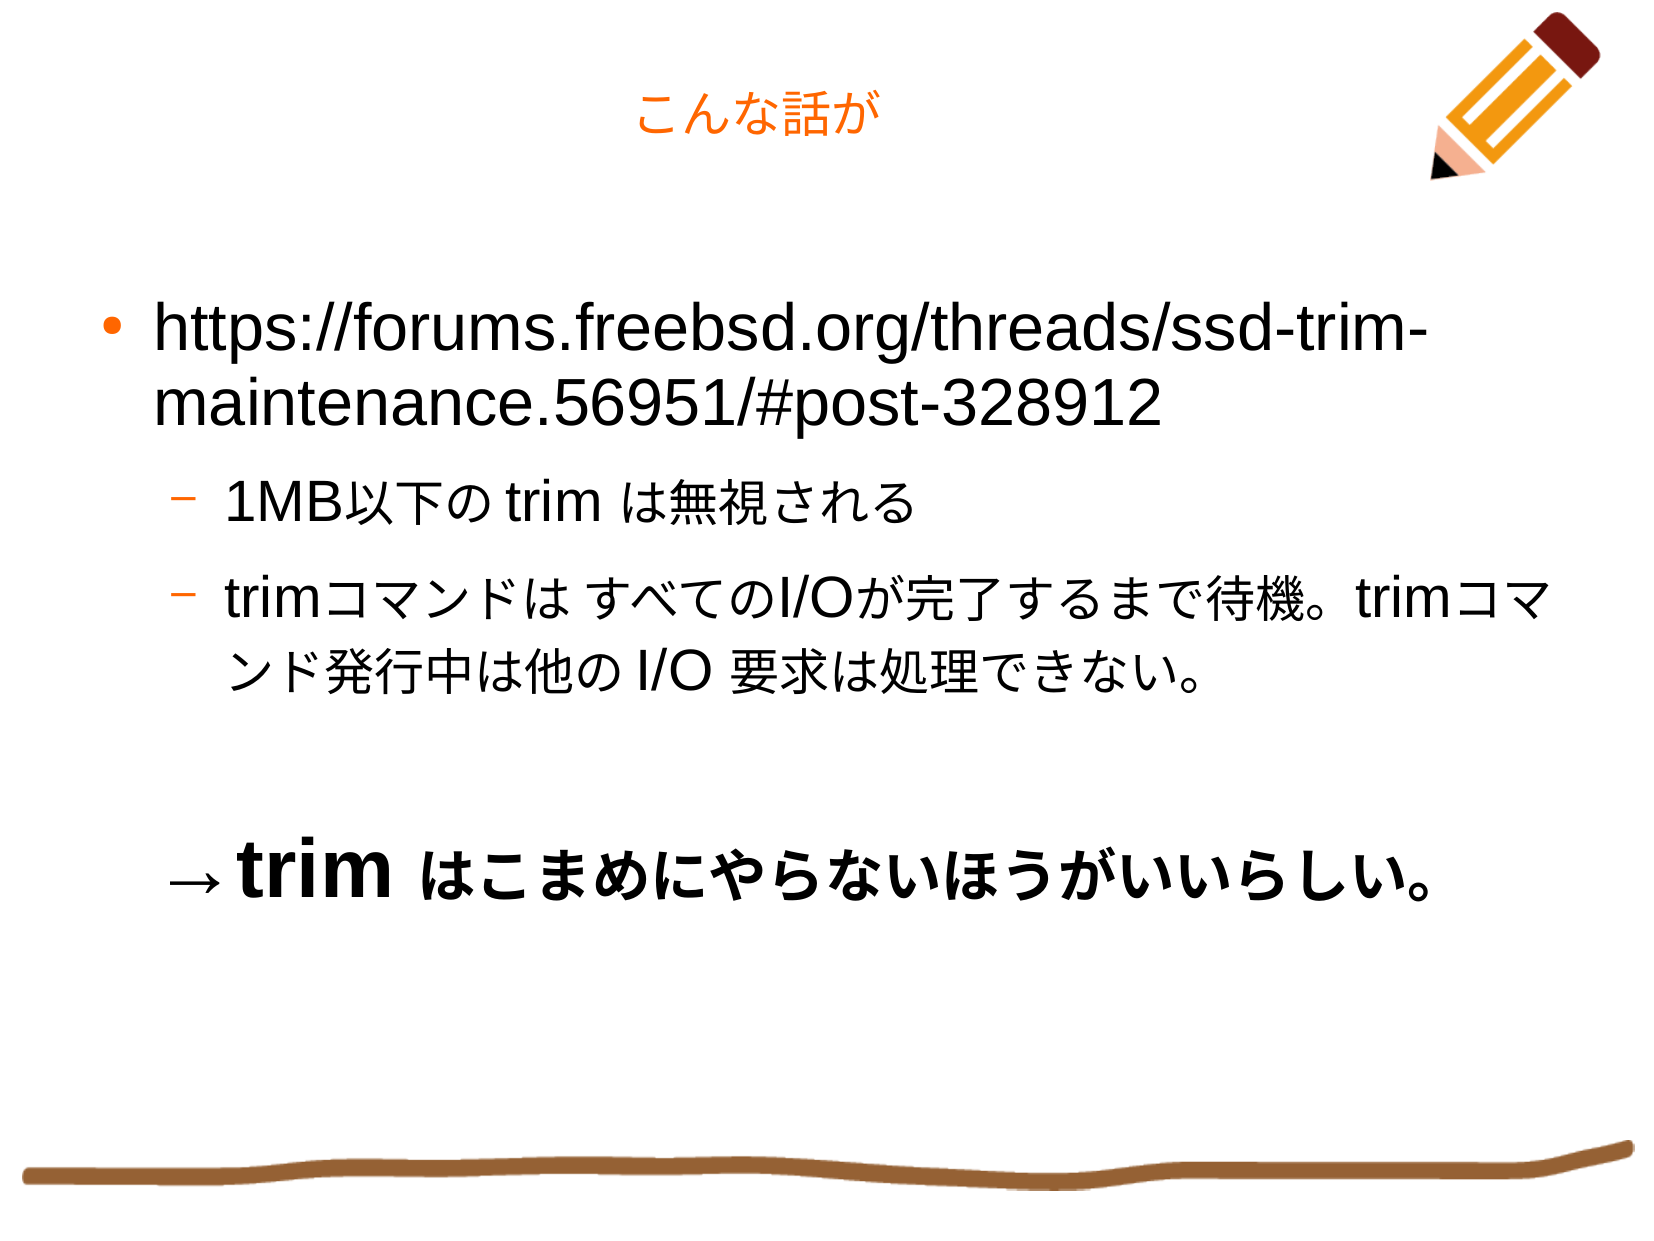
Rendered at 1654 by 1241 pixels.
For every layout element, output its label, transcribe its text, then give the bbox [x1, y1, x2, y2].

list https://forums.freebsd.org/threads/ssd-trim-maintenance.56951/#post-328912 1MB以下の trim は無視される trimコマンドは すべてのI/Oが完了するまで待機。trimコマンド発行中は他の I/O 要求は処理できない。 →trim はこまめにやらないほうがいいらしい。 [82, 290, 1571, 1122]
picture [1430, 12, 1601, 181]
picture [22, 1140, 1635, 1191]
title こんな話が [82, 49, 1430, 172]
